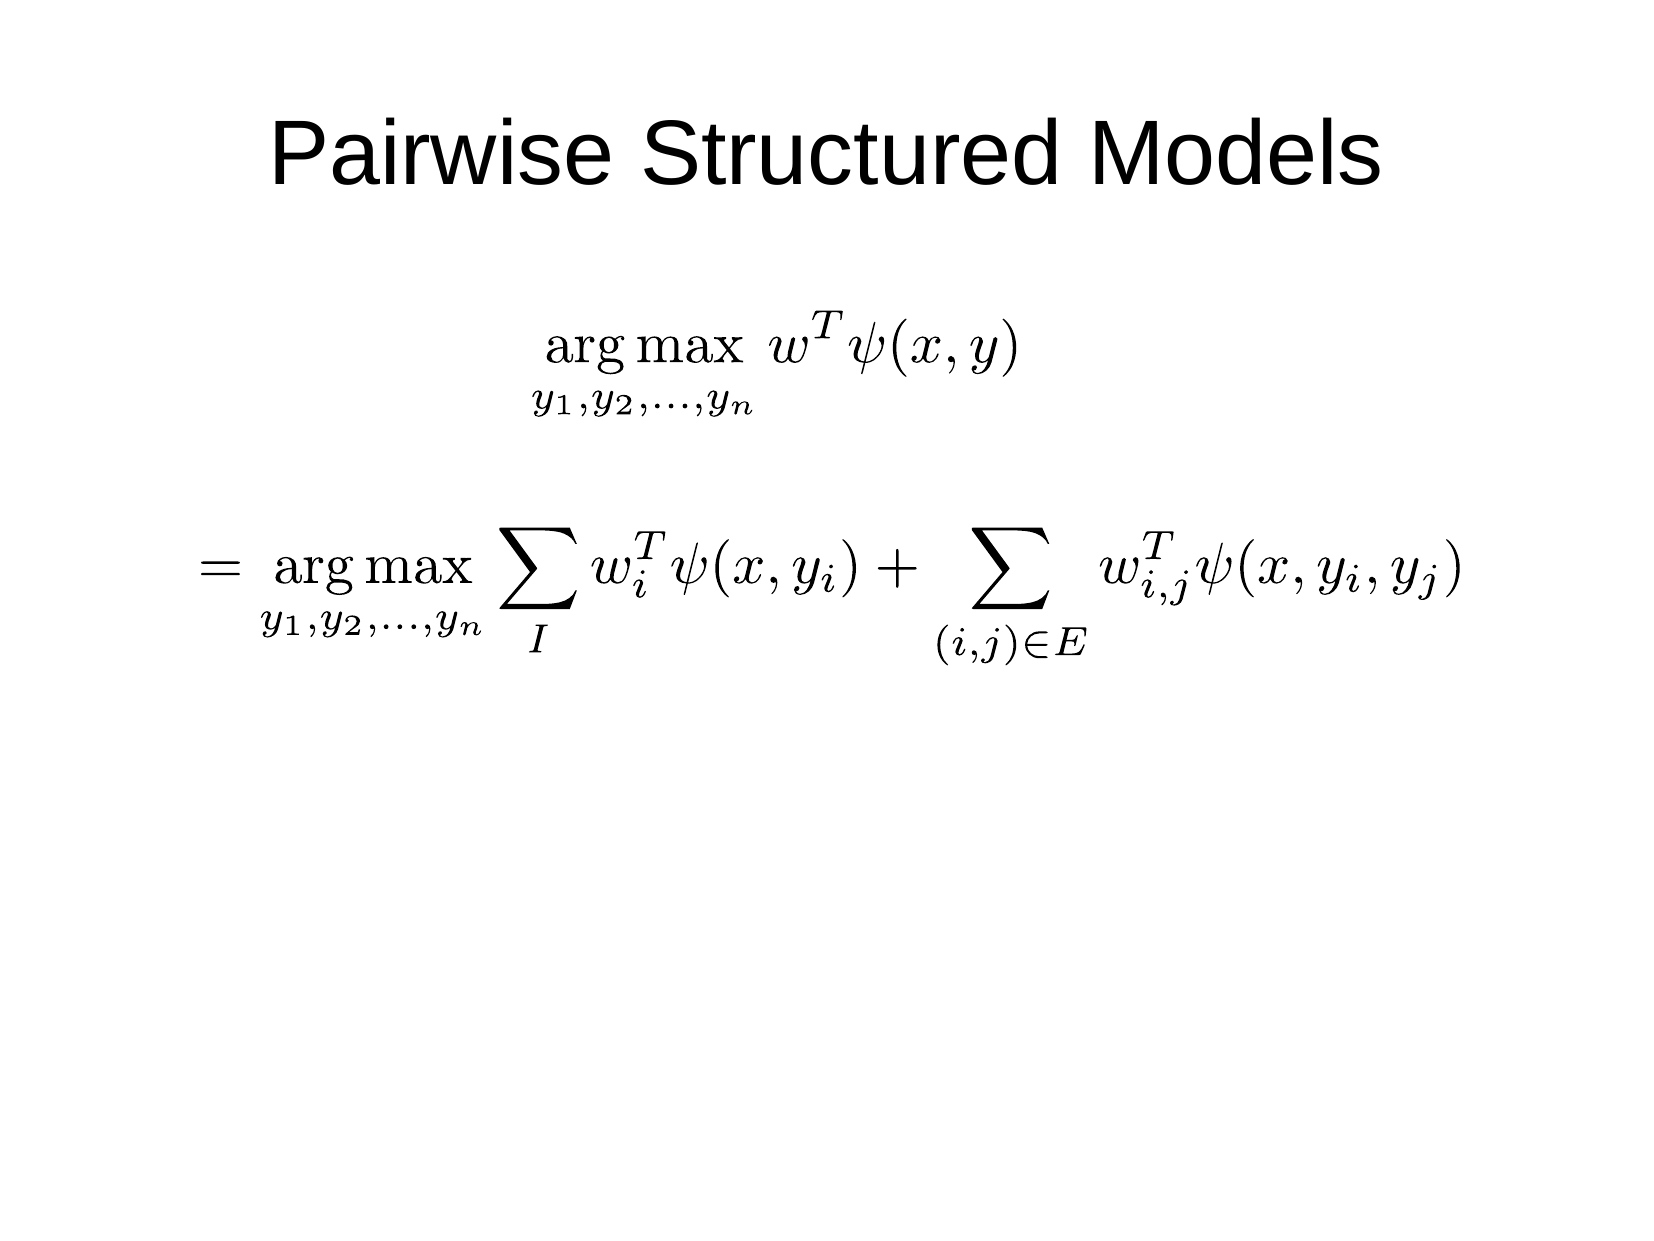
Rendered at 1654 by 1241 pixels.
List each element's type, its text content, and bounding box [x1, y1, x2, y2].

text_box [530, 310, 1023, 417]
text_box [197, 521, 1466, 666]
title Pairwise Structured Models [82, 49, 1571, 257]
